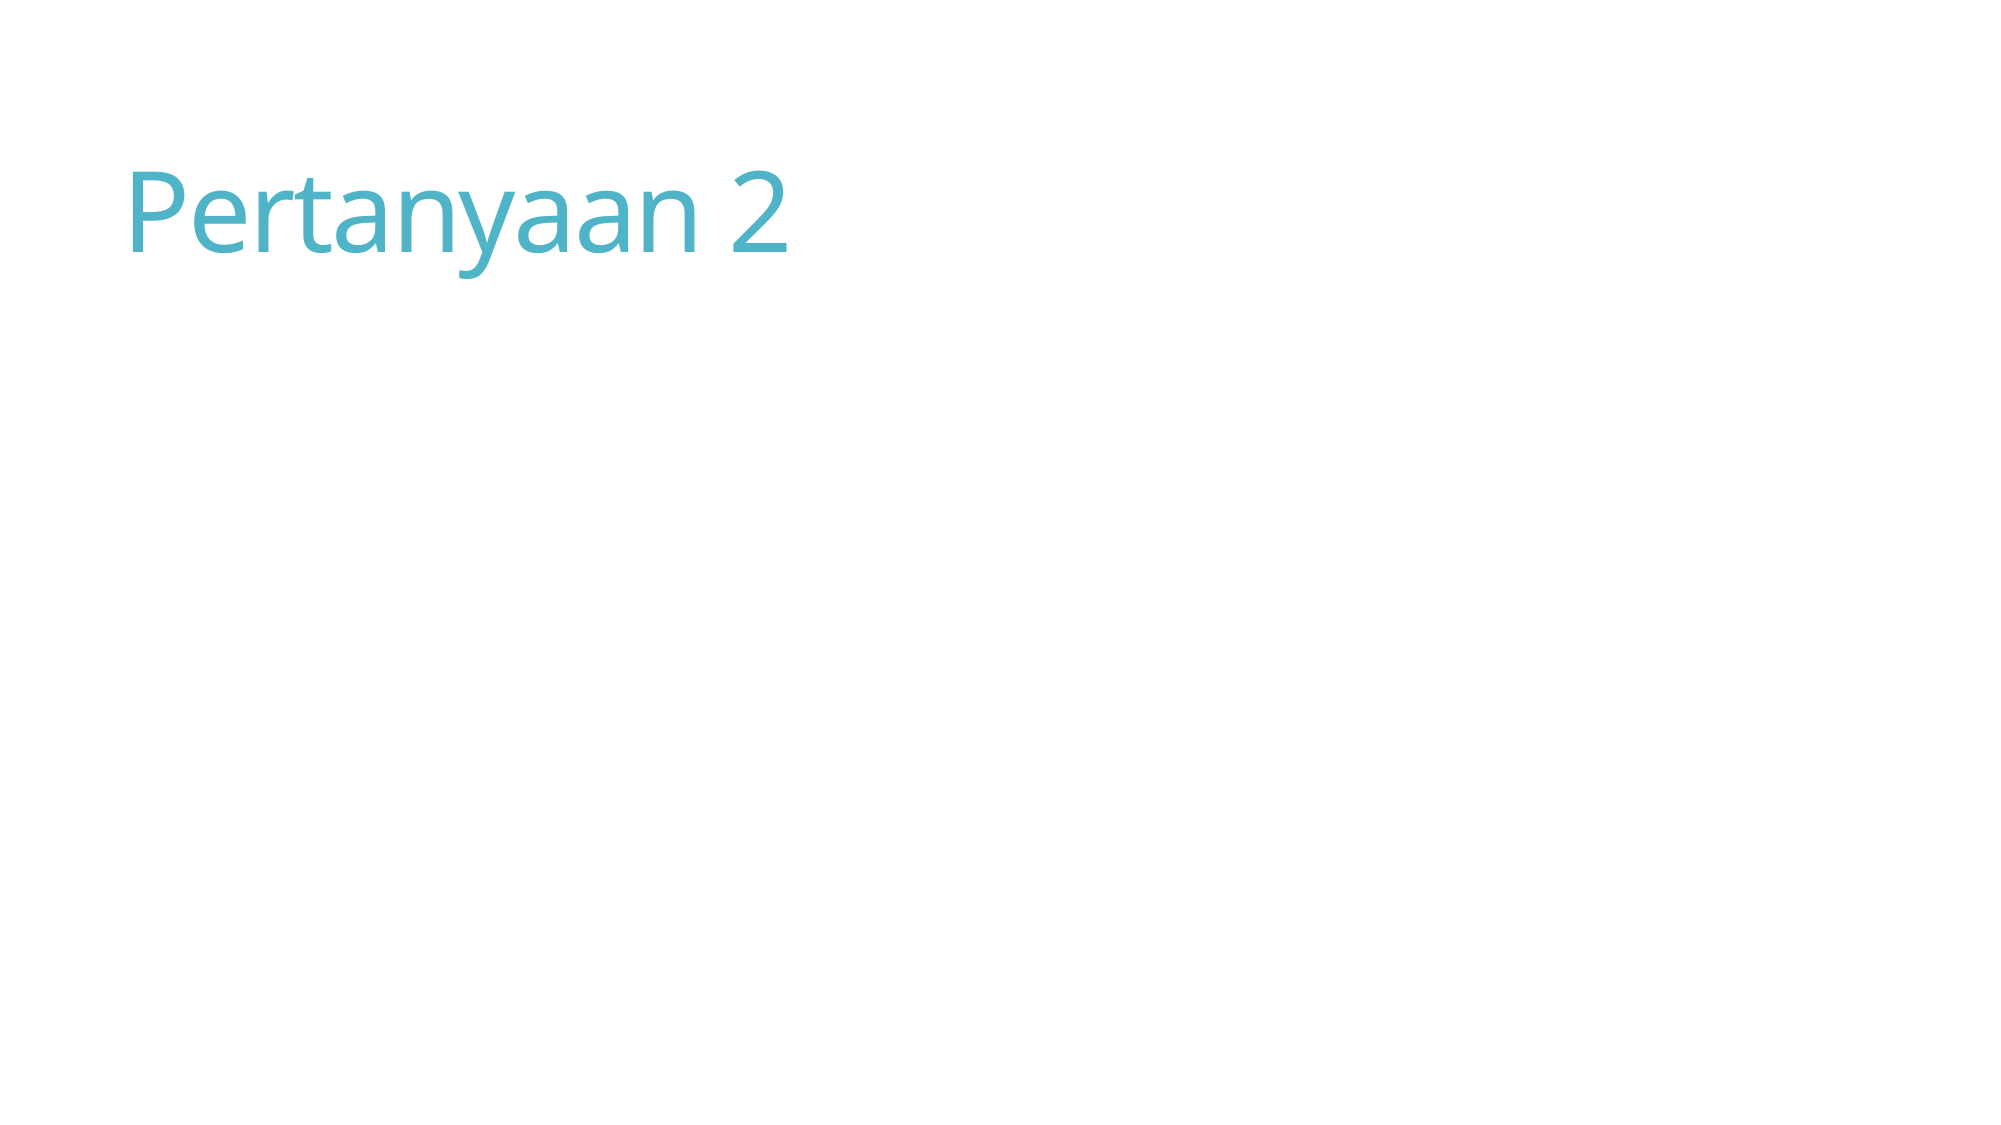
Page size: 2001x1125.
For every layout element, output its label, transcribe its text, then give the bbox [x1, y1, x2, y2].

title Pertanyaan 2 [107, 81, 1876, 354]
